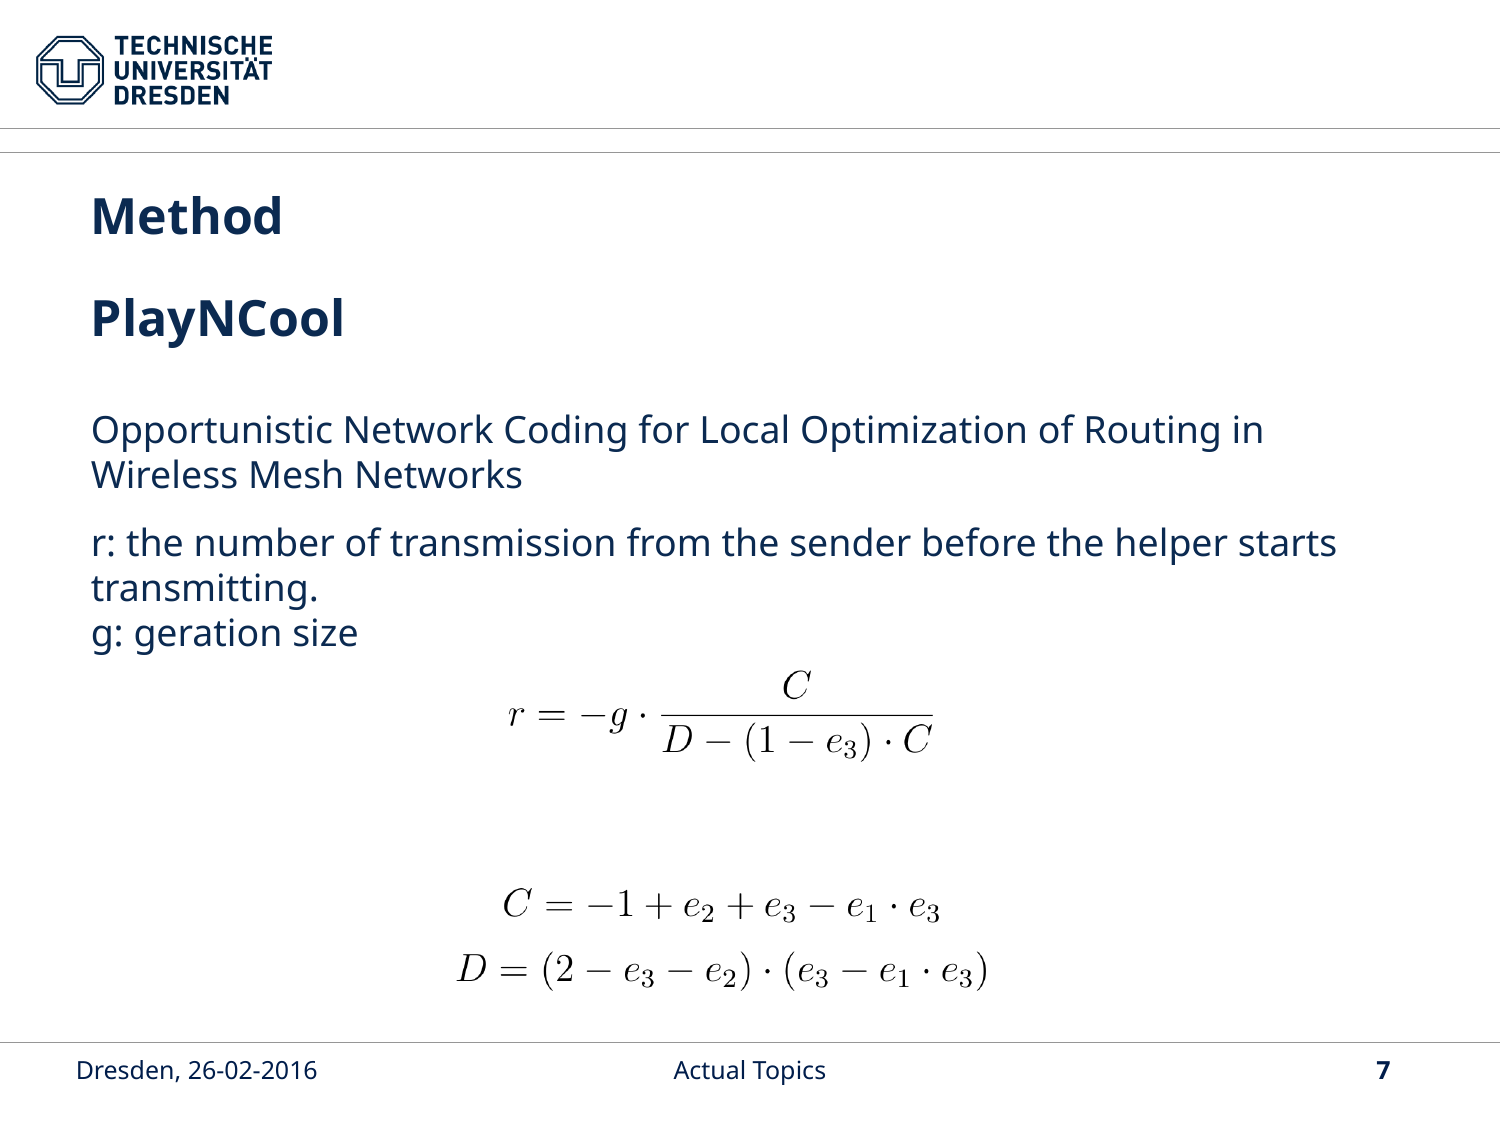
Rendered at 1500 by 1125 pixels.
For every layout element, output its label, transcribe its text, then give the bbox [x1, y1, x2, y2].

picture [35, 35, 272, 105]
title Method [90, 182, 1410, 246]
title r: the number of transmission from the sender before the helper starts transmitting. g: geration size [90, 555, 1410, 618]
picture [409, 637, 1091, 1037]
title PlayNCool Opportunistic Network Coding for Local Optimization of Routing in Wireless Mesh Networks [90, 360, 1410, 423]
